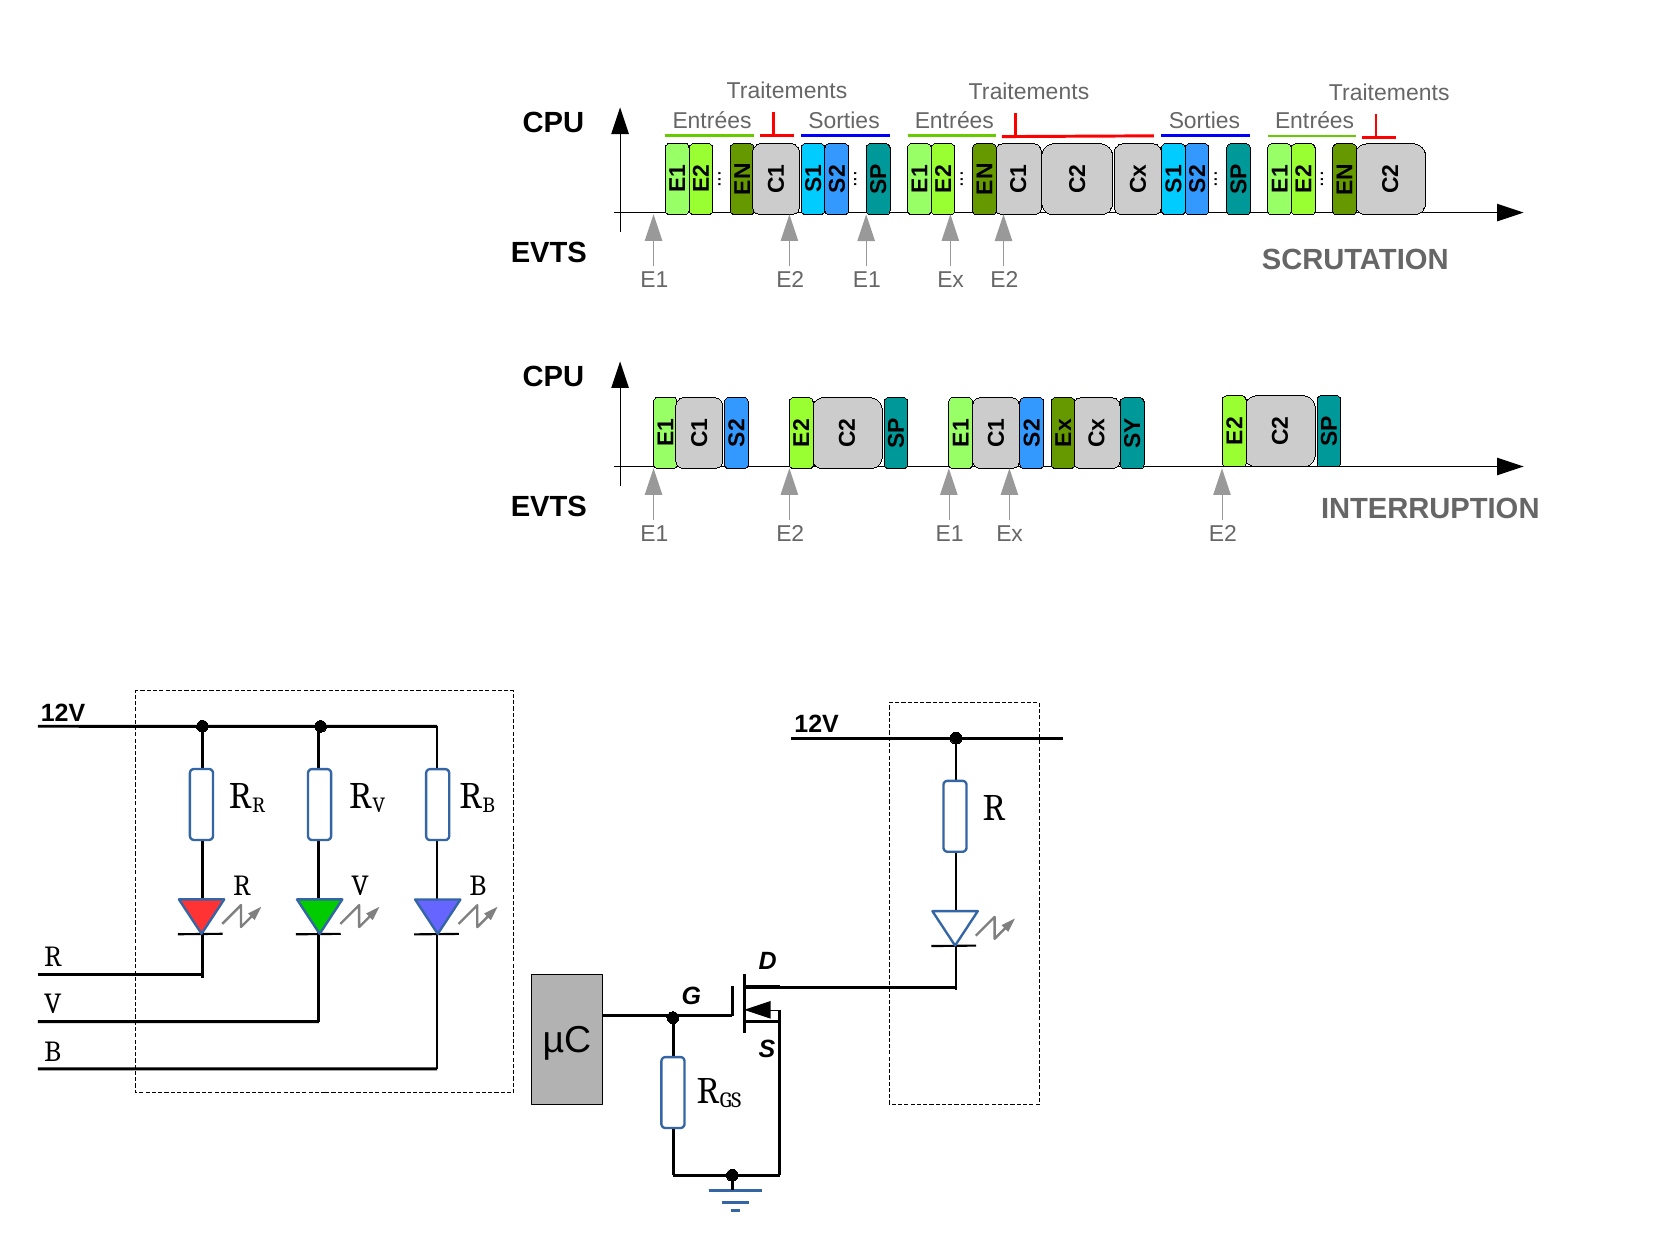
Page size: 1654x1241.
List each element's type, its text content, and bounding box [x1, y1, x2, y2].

text_box D [743, 938, 792, 983]
text_box [661, 1057, 685, 1129]
text_box ... [694, 148, 743, 203]
text_box CPU [507, 352, 600, 400]
text_box Entrées [899, 100, 1009, 149]
text_box EN [972, 149, 997, 215]
text_box Entrées [1260, 100, 1370, 149]
text_box E1 [838, 259, 917, 308]
text_box R [29, 933, 113, 980]
text_box S1 [1161, 149, 1185, 215]
text_box [426, 769, 448, 841]
text_box G [666, 974, 717, 1018]
text_box Ex [981, 513, 1060, 562]
text_box C1 [996, 143, 1042, 215]
text_box S2 [724, 397, 749, 469]
text_box E2 [761, 513, 840, 562]
text_box ... [830, 148, 878, 203]
text_box [932, 911, 978, 946]
text_box E1 [625, 259, 705, 308]
text_box Traitements [953, 71, 1105, 120]
text_box EN [730, 148, 754, 215]
text_box [314, 720, 327, 733]
text_box B [454, 862, 538, 912]
text_box Traitements [1314, 72, 1465, 121]
text_box [178, 899, 225, 934]
text_box 12V [779, 702, 869, 746]
text_box ... [1190, 149, 1239, 203]
text_box [308, 769, 332, 841]
text_box INTERRUPTION [1306, 484, 1556, 532]
text_box V [29, 980, 113, 1027]
text_box Traitements [711, 70, 863, 119]
text_box ... [1296, 149, 1345, 203]
text_box S2 [1019, 397, 1044, 469]
text_box E2 [789, 397, 814, 469]
text_box [189, 769, 214, 840]
text_box Entrées [657, 100, 767, 148]
text_box RGS [681, 1062, 774, 1134]
text_box [666, 1011, 679, 1024]
text_box SY [1120, 397, 1145, 469]
text_box 12V [25, 690, 115, 734]
text_box S2 [1185, 149, 1209, 215]
text_box E1 [625, 513, 705, 562]
text_box Cx [1075, 397, 1120, 469]
text_box E2 [1222, 395, 1247, 467]
text_box [196, 720, 209, 733]
text_box [950, 732, 962, 745]
text_box S [743, 1027, 791, 1071]
text_box S1 [801, 148, 825, 215]
text_box SP [1226, 149, 1251, 215]
text_box E2 [931, 149, 955, 215]
text_box S2 [824, 148, 849, 215]
text_box R [218, 862, 302, 912]
text_box [296, 899, 343, 934]
text_box SP [884, 397, 908, 469]
text_box E1 [920, 513, 981, 562]
text_box C2 [814, 397, 883, 469]
text_box V [336, 862, 420, 912]
text_box C2 [1247, 395, 1316, 467]
text_box Ex [922, 259, 1001, 308]
text_box EVTS [496, 482, 602, 530]
text_box C1 [973, 397, 1019, 469]
text_box SCRUTATION [1247, 235, 1465, 284]
text_box C2 [1041, 143, 1113, 215]
text_box RR [214, 767, 306, 839]
text_box C1 [675, 397, 723, 469]
text_box RV [334, 767, 427, 839]
text_box EN [1332, 149, 1357, 215]
text_box [726, 1169, 739, 1182]
text_box E2 [1291, 149, 1316, 215]
text_box SP [1317, 395, 1341, 467]
text_box RB [444, 767, 537, 839]
text_box ... [936, 149, 985, 203]
text_box E2 [761, 259, 838, 308]
text_box Cx [1114, 143, 1162, 215]
text_box E2 [689, 148, 713, 215]
text_box Sorties [1153, 100, 1256, 149]
text_box R [967, 779, 1060, 851]
text_box Sorties [793, 100, 895, 148]
text_box C1 [752, 143, 800, 215]
text_box E2 [1001, 259, 1034, 300]
text_box [943, 780, 967, 852]
text_box E1 [907, 149, 931, 215]
text_box E1 [665, 148, 689, 215]
text_box E1 [1267, 149, 1291, 215]
text_box B [29, 1027, 113, 1077]
text_box C2 [1357, 143, 1426, 215]
text_box CPU [507, 98, 600, 147]
text_box SP [866, 148, 891, 215]
text_box Ex [1051, 397, 1075, 469]
text_box [415, 899, 461, 934]
text_box E1 [948, 397, 973, 469]
text_box µC [531, 974, 603, 1105]
text_box E2 [1194, 513, 1252, 554]
text_box E1 [653, 397, 677, 469]
text_box EVTS [496, 228, 602, 276]
